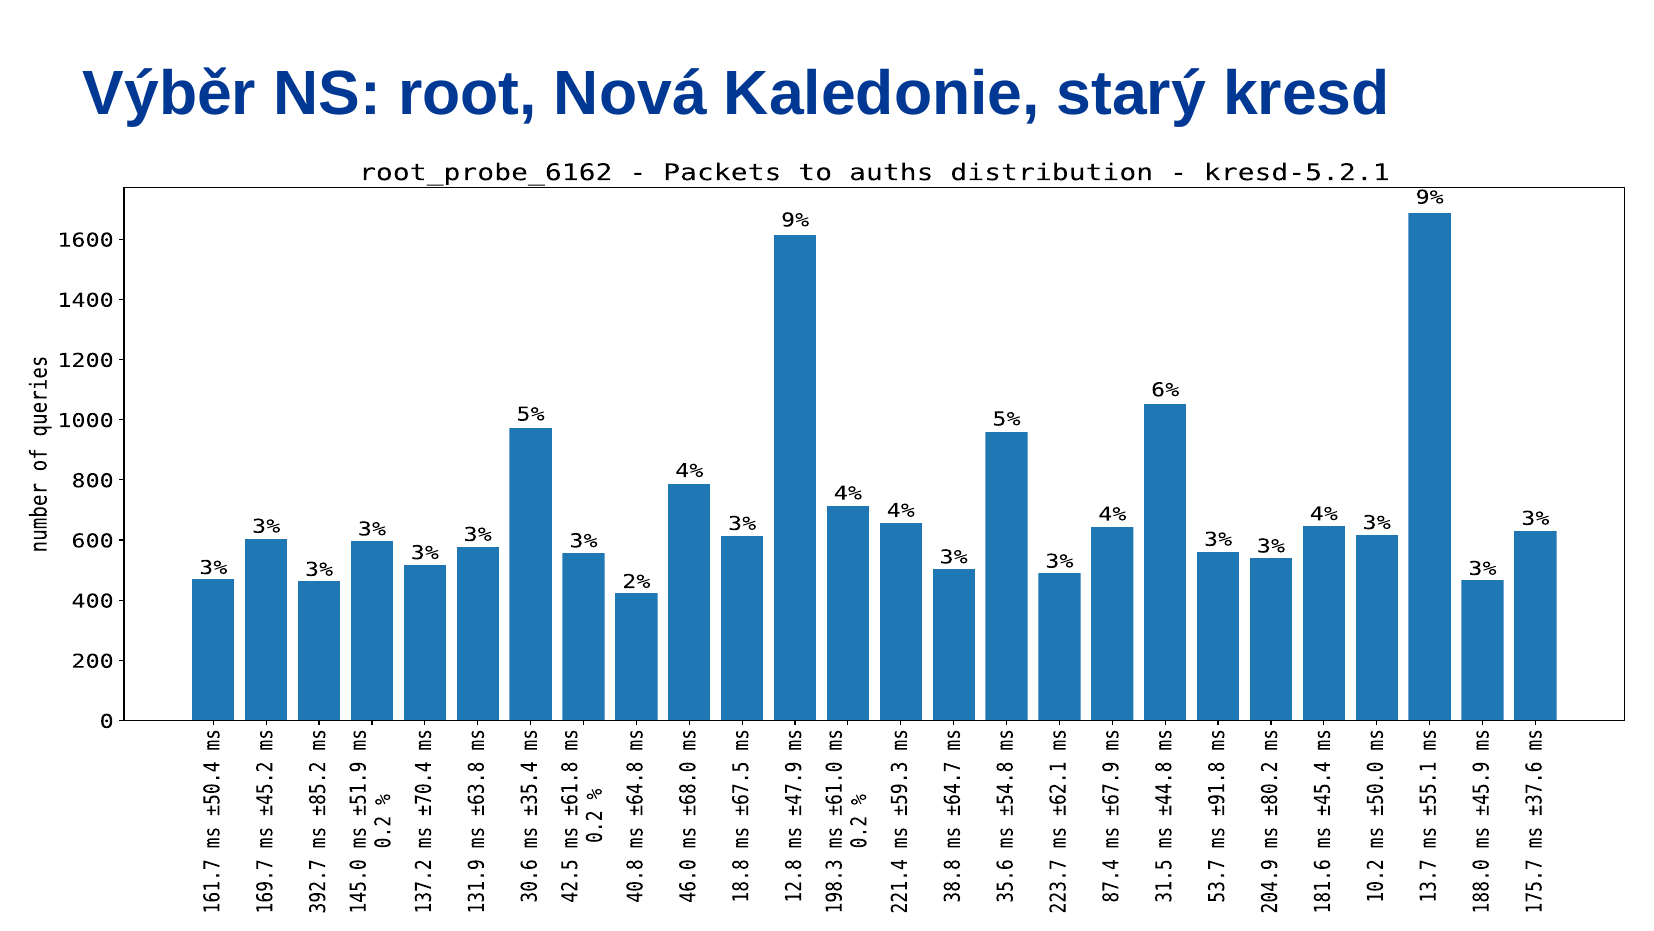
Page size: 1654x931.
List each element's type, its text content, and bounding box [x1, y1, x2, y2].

title Výběr NS: root, Nová Kaledonie, starý kresd [82, 53, 1571, 133]
picture [17, 153, 1636, 923]
